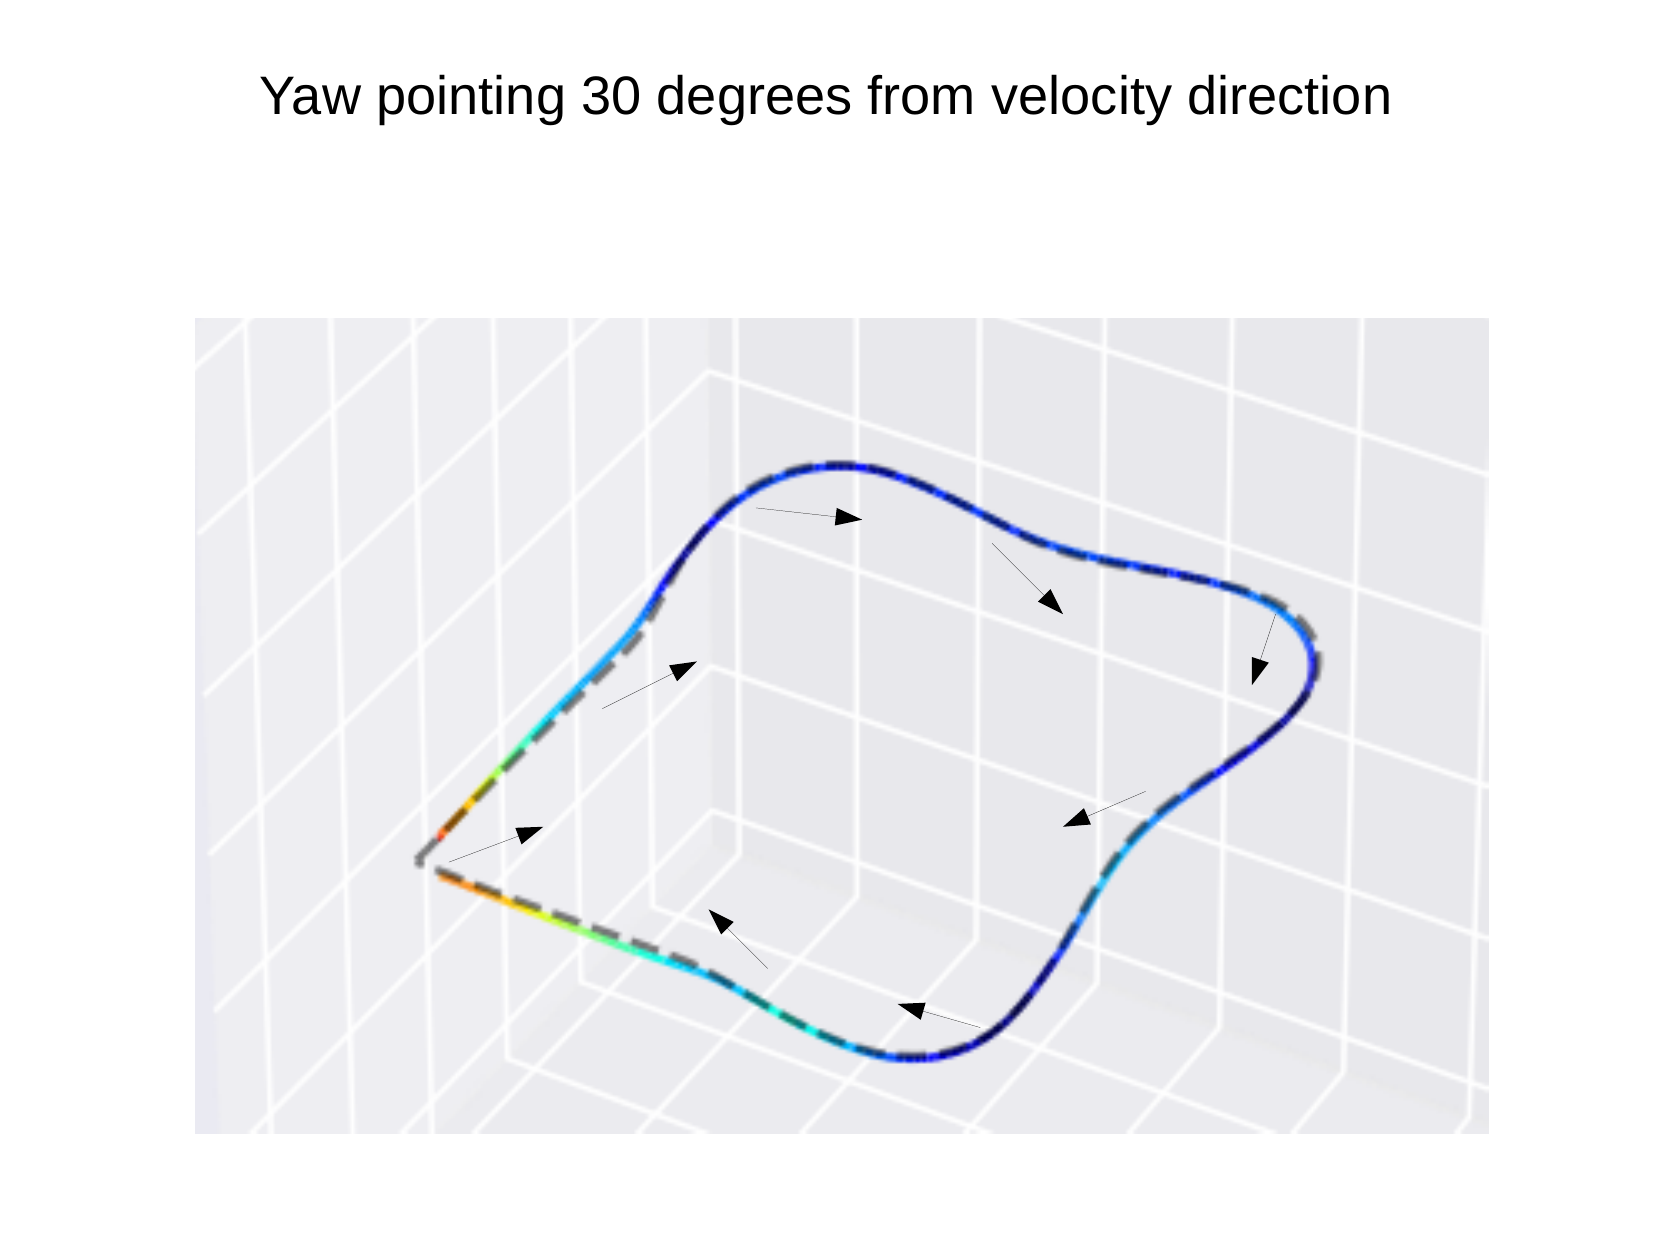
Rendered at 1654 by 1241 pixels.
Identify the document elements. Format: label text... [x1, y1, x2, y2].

title Yaw pointing 30 degrees from velocity direction [82, 49, 1571, 142]
picture [195, 318, 1489, 1134]
